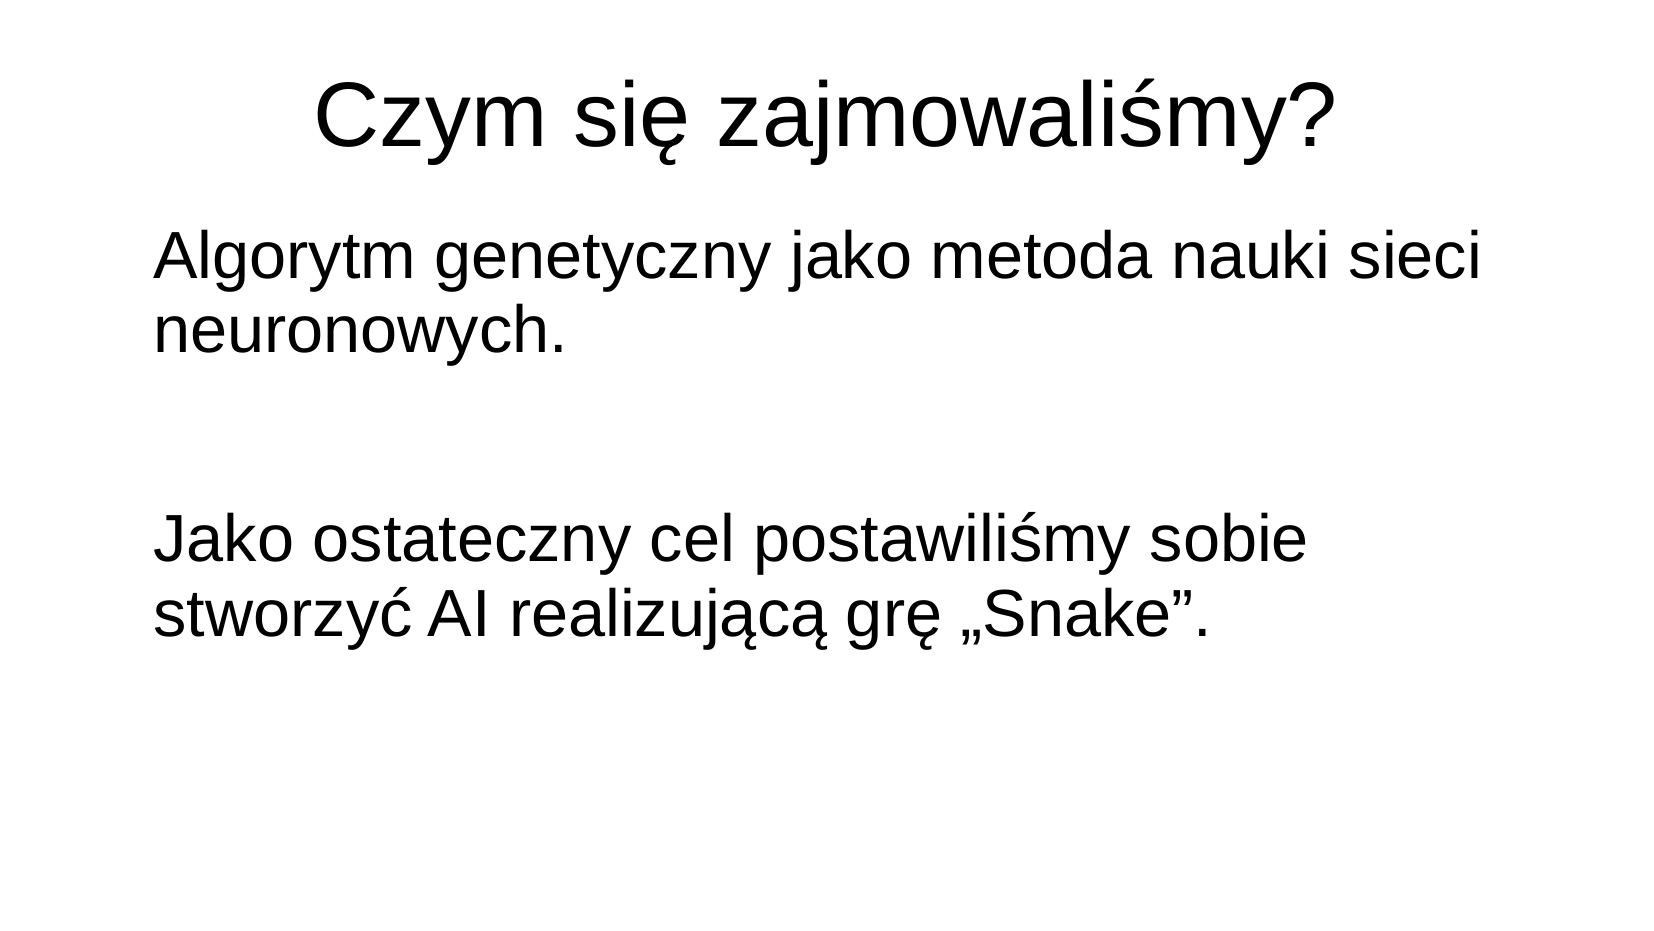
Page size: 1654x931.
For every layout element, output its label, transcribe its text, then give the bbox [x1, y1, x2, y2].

list Algorytm genetyczny jako metoda nauki sieci neuronowych. Jako ostateczny cel postawiliśmy sobie stworzyć AI realizującą grę „Snake”. [82, 217, 1571, 758]
title Czym się zajmowaliśmy? [82, 37, 1571, 193]
